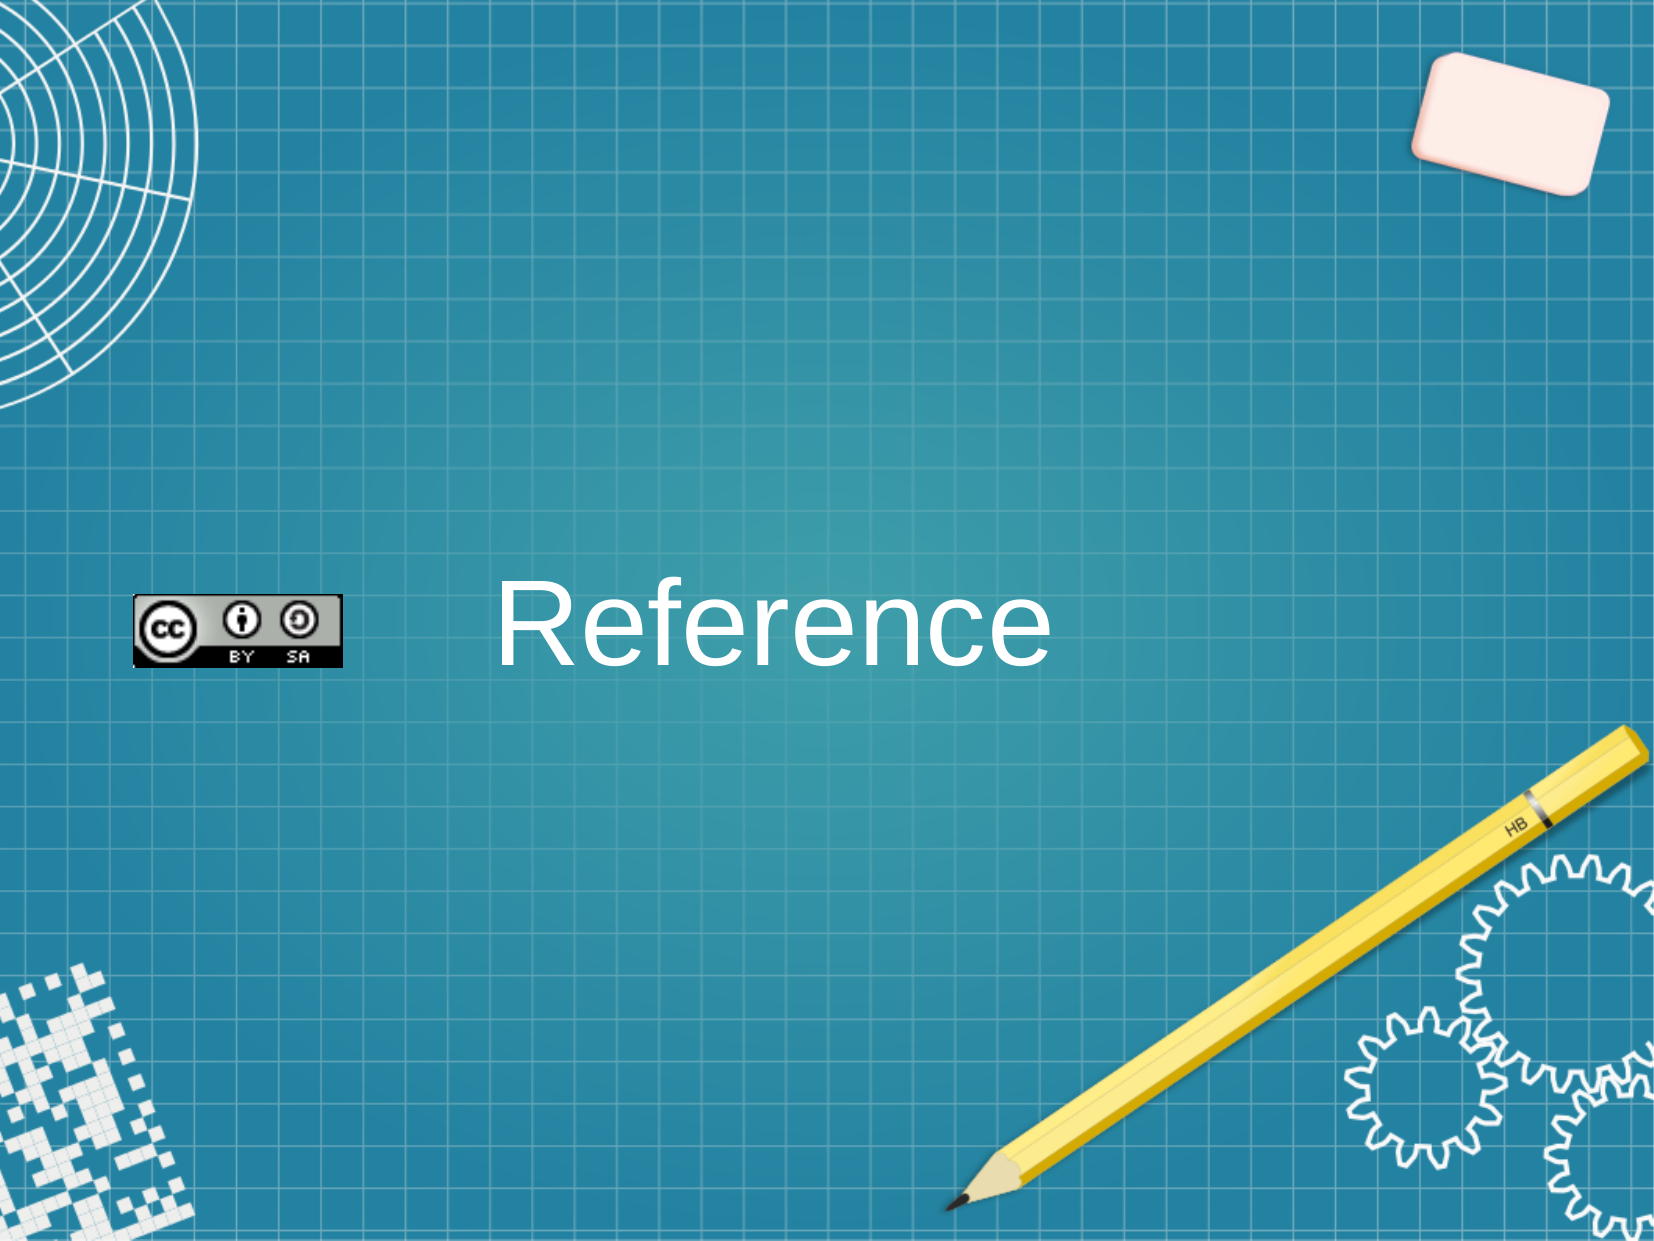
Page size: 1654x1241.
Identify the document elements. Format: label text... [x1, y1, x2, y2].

picture [133, 594, 343, 668]
title Reference [0, 451, 1571, 796]
picture [0, 0, 1654, 1241]
